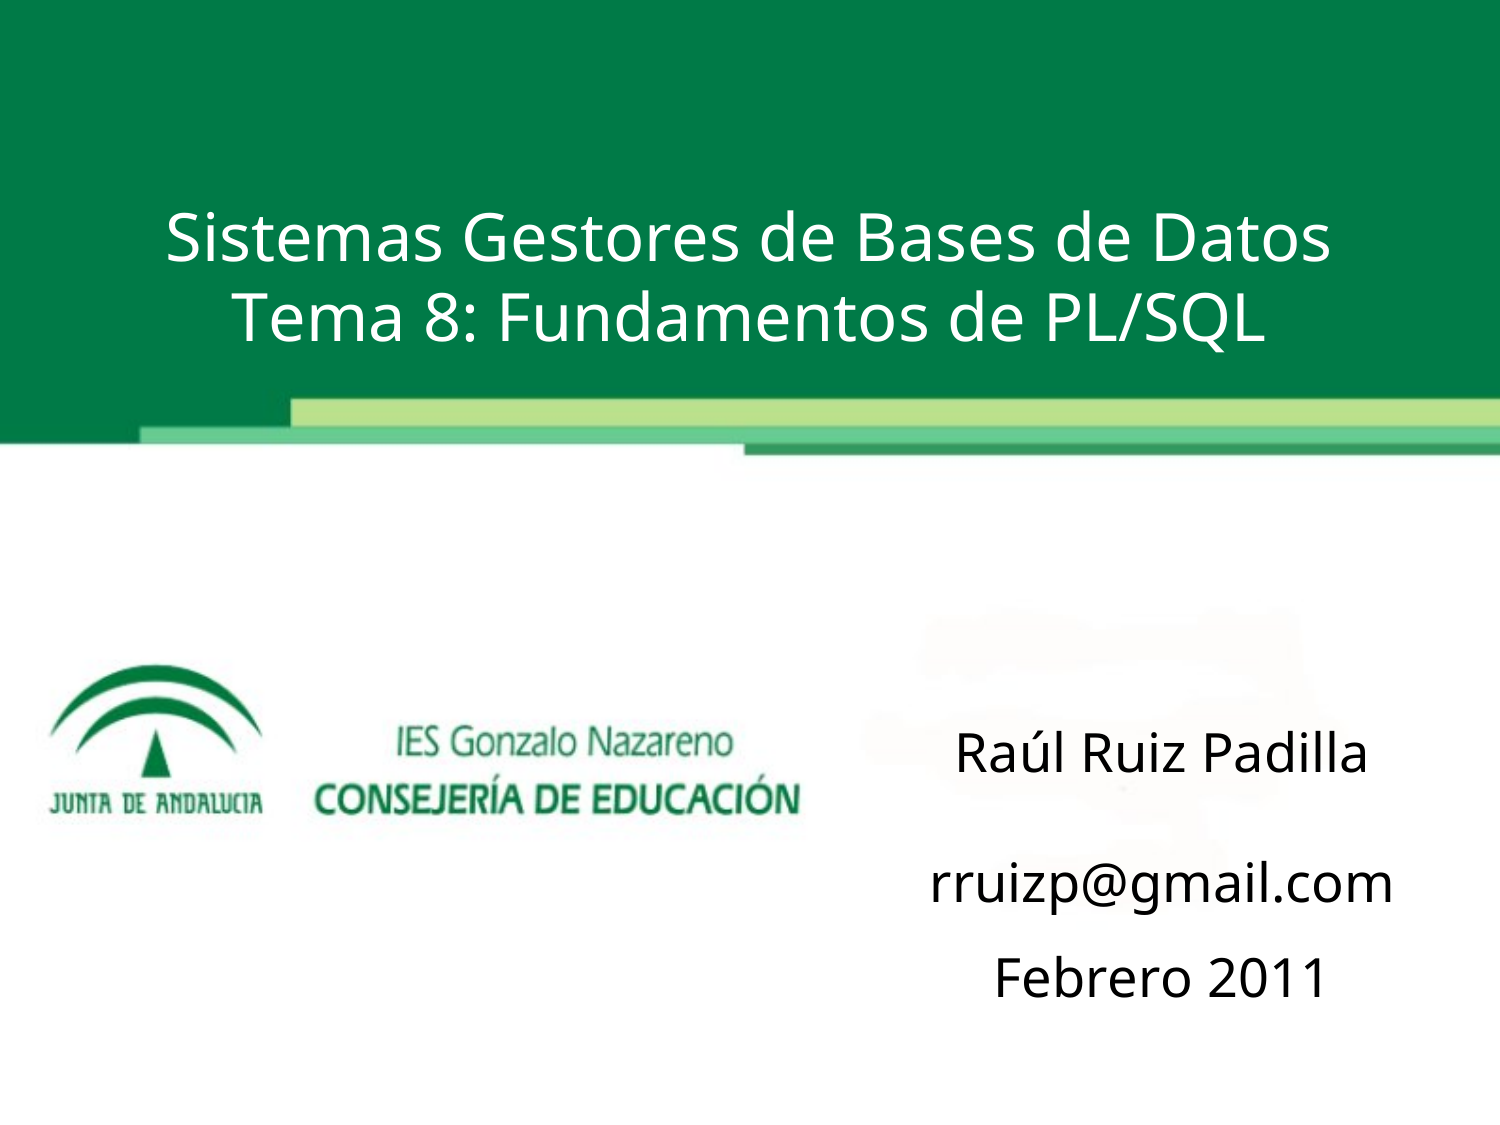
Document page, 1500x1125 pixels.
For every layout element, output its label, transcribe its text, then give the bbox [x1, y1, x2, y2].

picture [0, 0, 1500, 1125]
text_box Sistemas Gestores de Bases de Datos Tema 8: Fundamentos de PL/SQL [80, 187, 1420, 363]
text_box Raúl Ruiz Padilla rruizp@gmail.com Febrero 2011 [854, 646, 1471, 1061]
